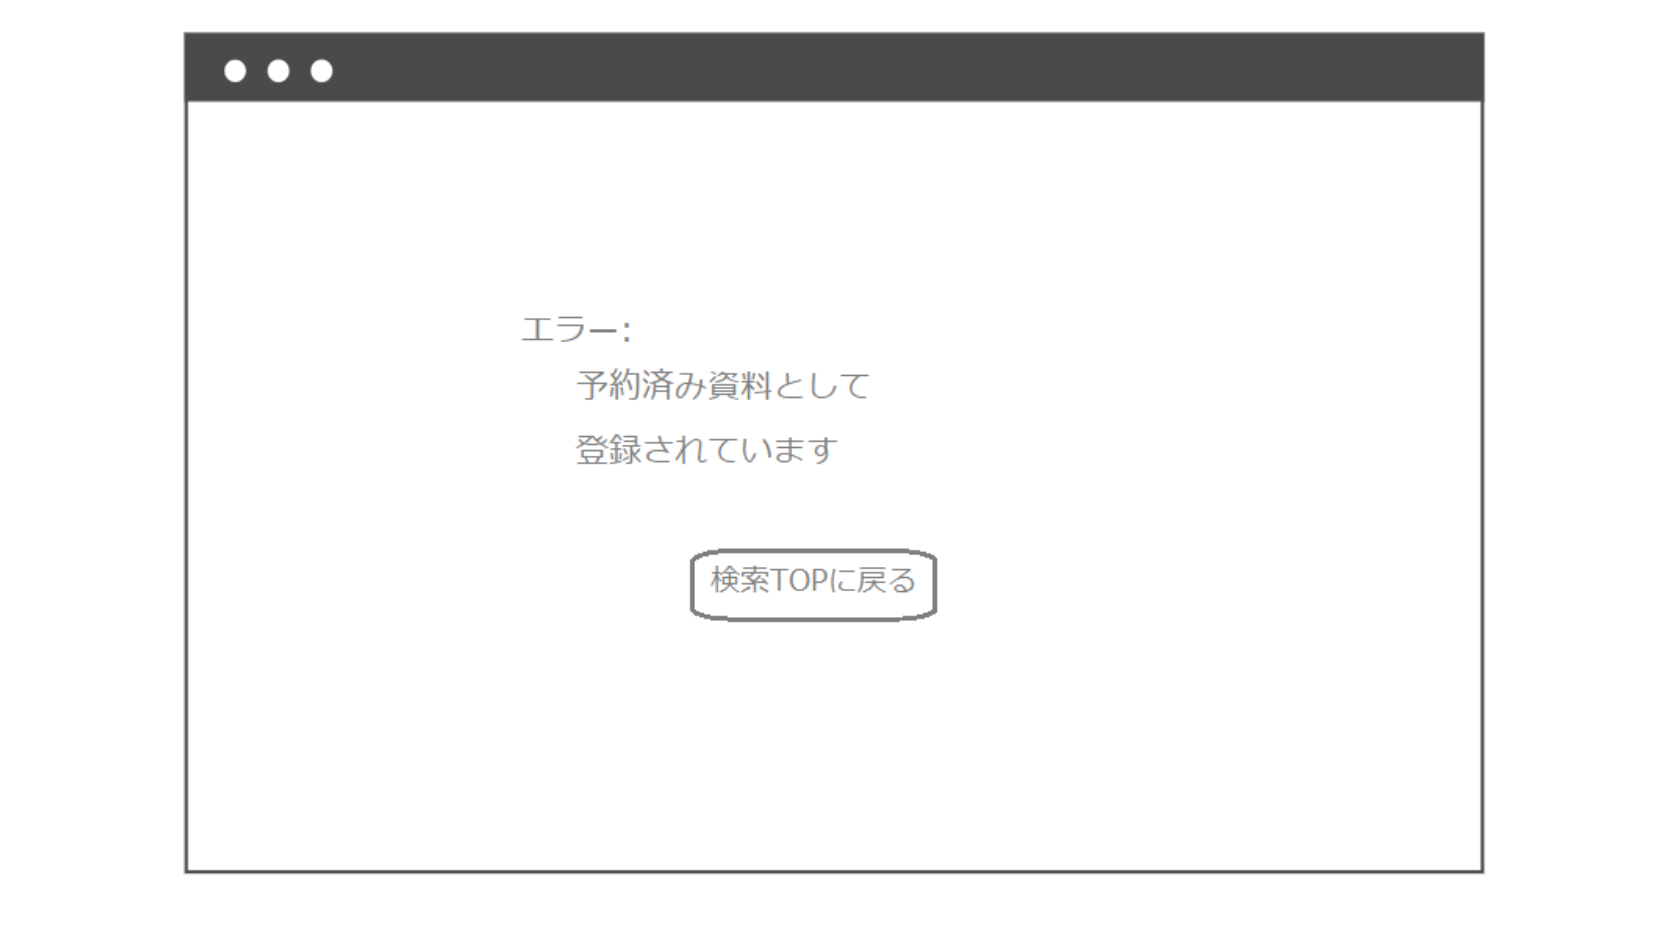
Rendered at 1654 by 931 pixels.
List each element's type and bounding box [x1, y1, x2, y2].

picture [176, 26, 1493, 886]
